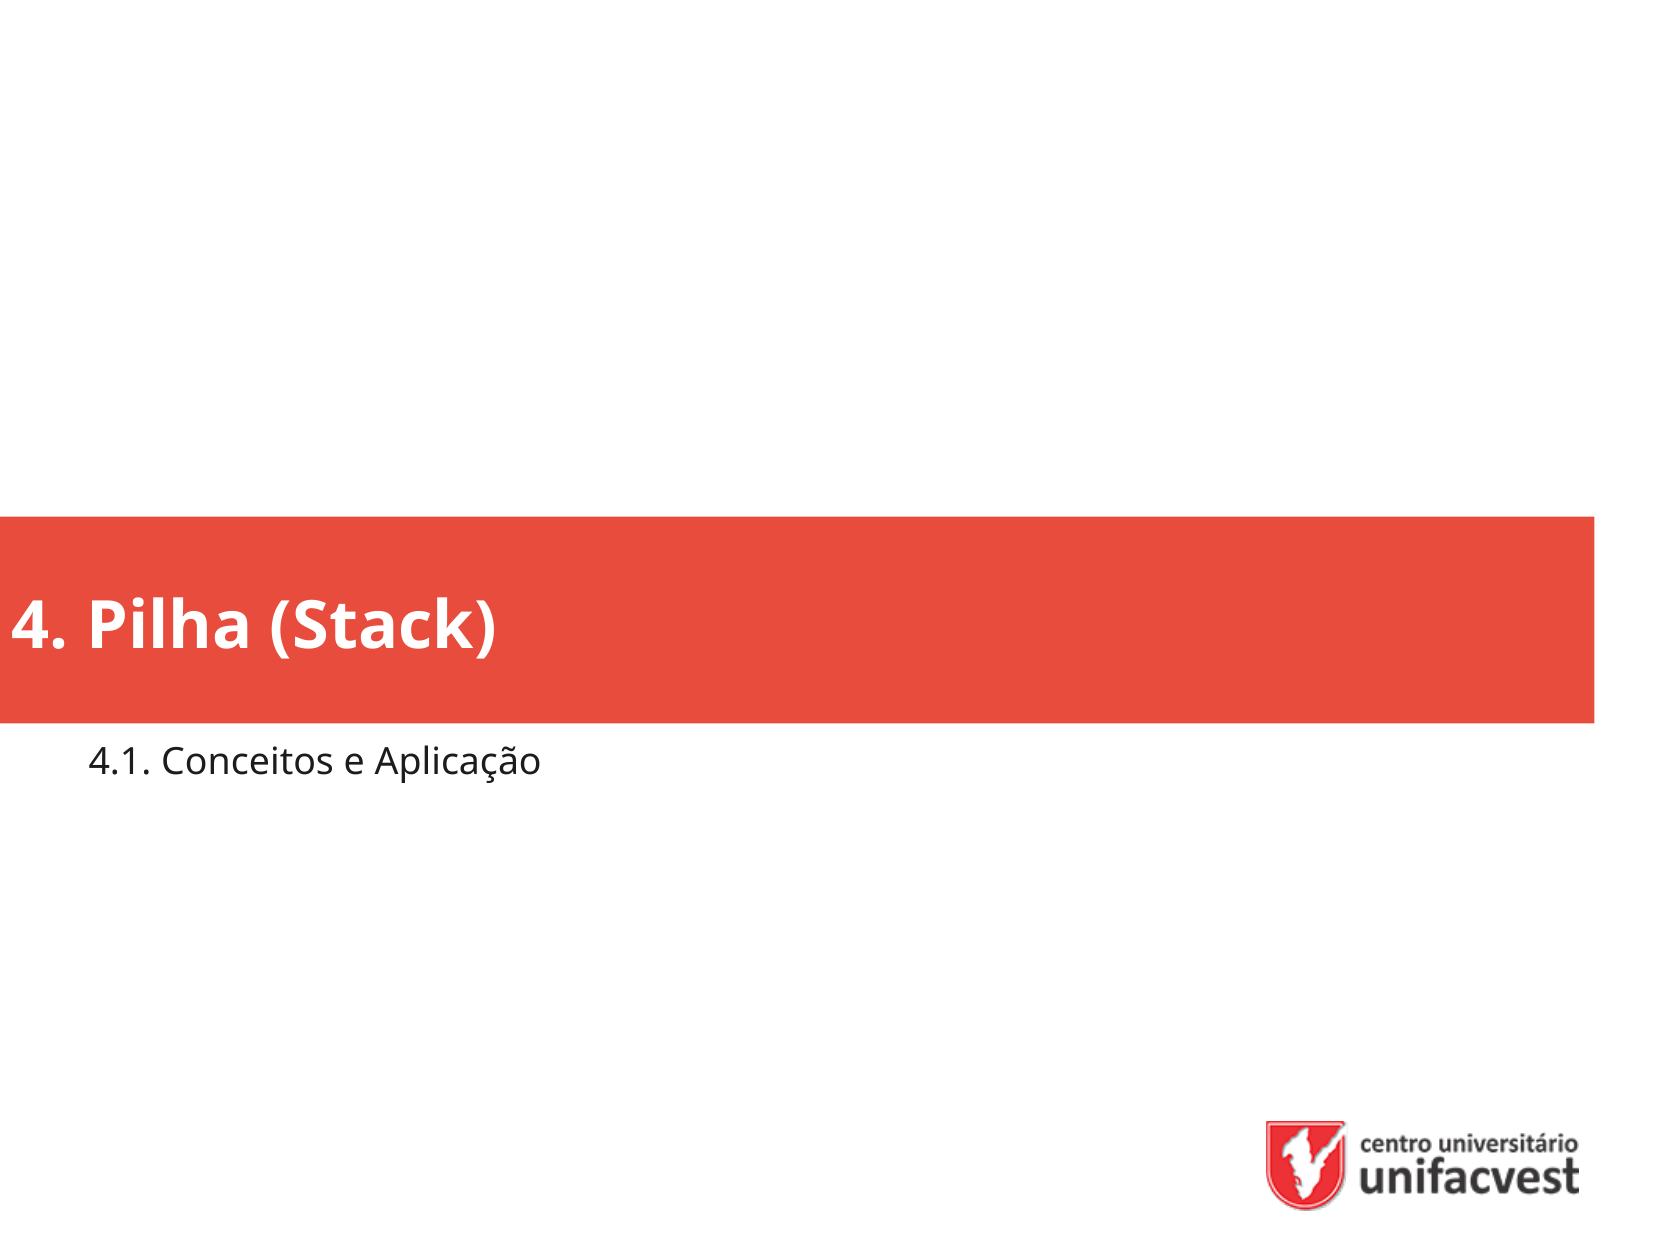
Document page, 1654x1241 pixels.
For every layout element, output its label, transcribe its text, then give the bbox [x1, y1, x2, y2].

subtitle 4.1. Conceitos e Aplicação [88, 735, 1595, 1097]
picture [1266, 1121, 1579, 1211]
title 4. Pilha (Stack) [11, 513, 1607, 663]
text_box [1238, 1120, 1654, 1212]
